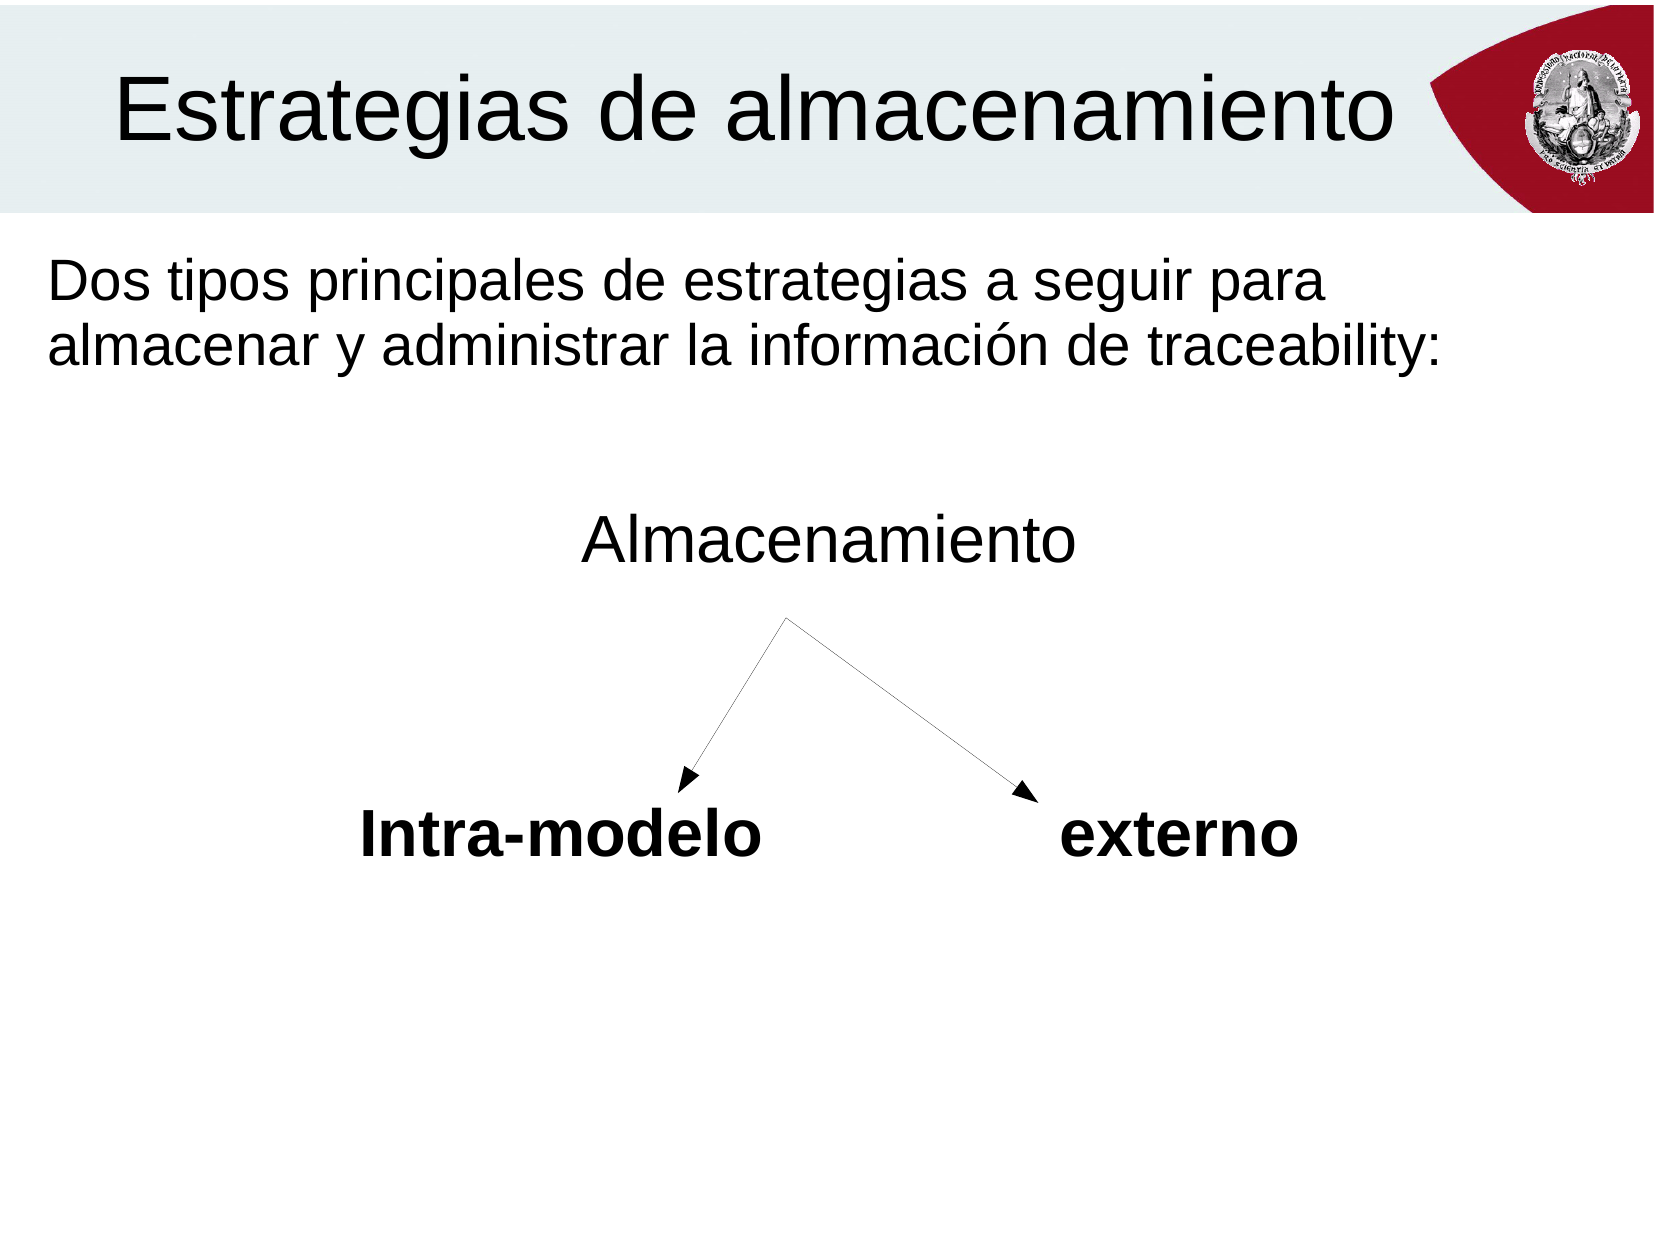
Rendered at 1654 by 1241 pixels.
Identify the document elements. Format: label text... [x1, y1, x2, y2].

title Estrategias de almacenamiento [0, 5, 1654, 213]
list Dos tipos principales de estrategias a seguir para almacenar y administrar la información de traceability: Almacenamiento Intra-modelo externo [6, 248, 1654, 1241]
picture [1523, 47, 1642, 189]
